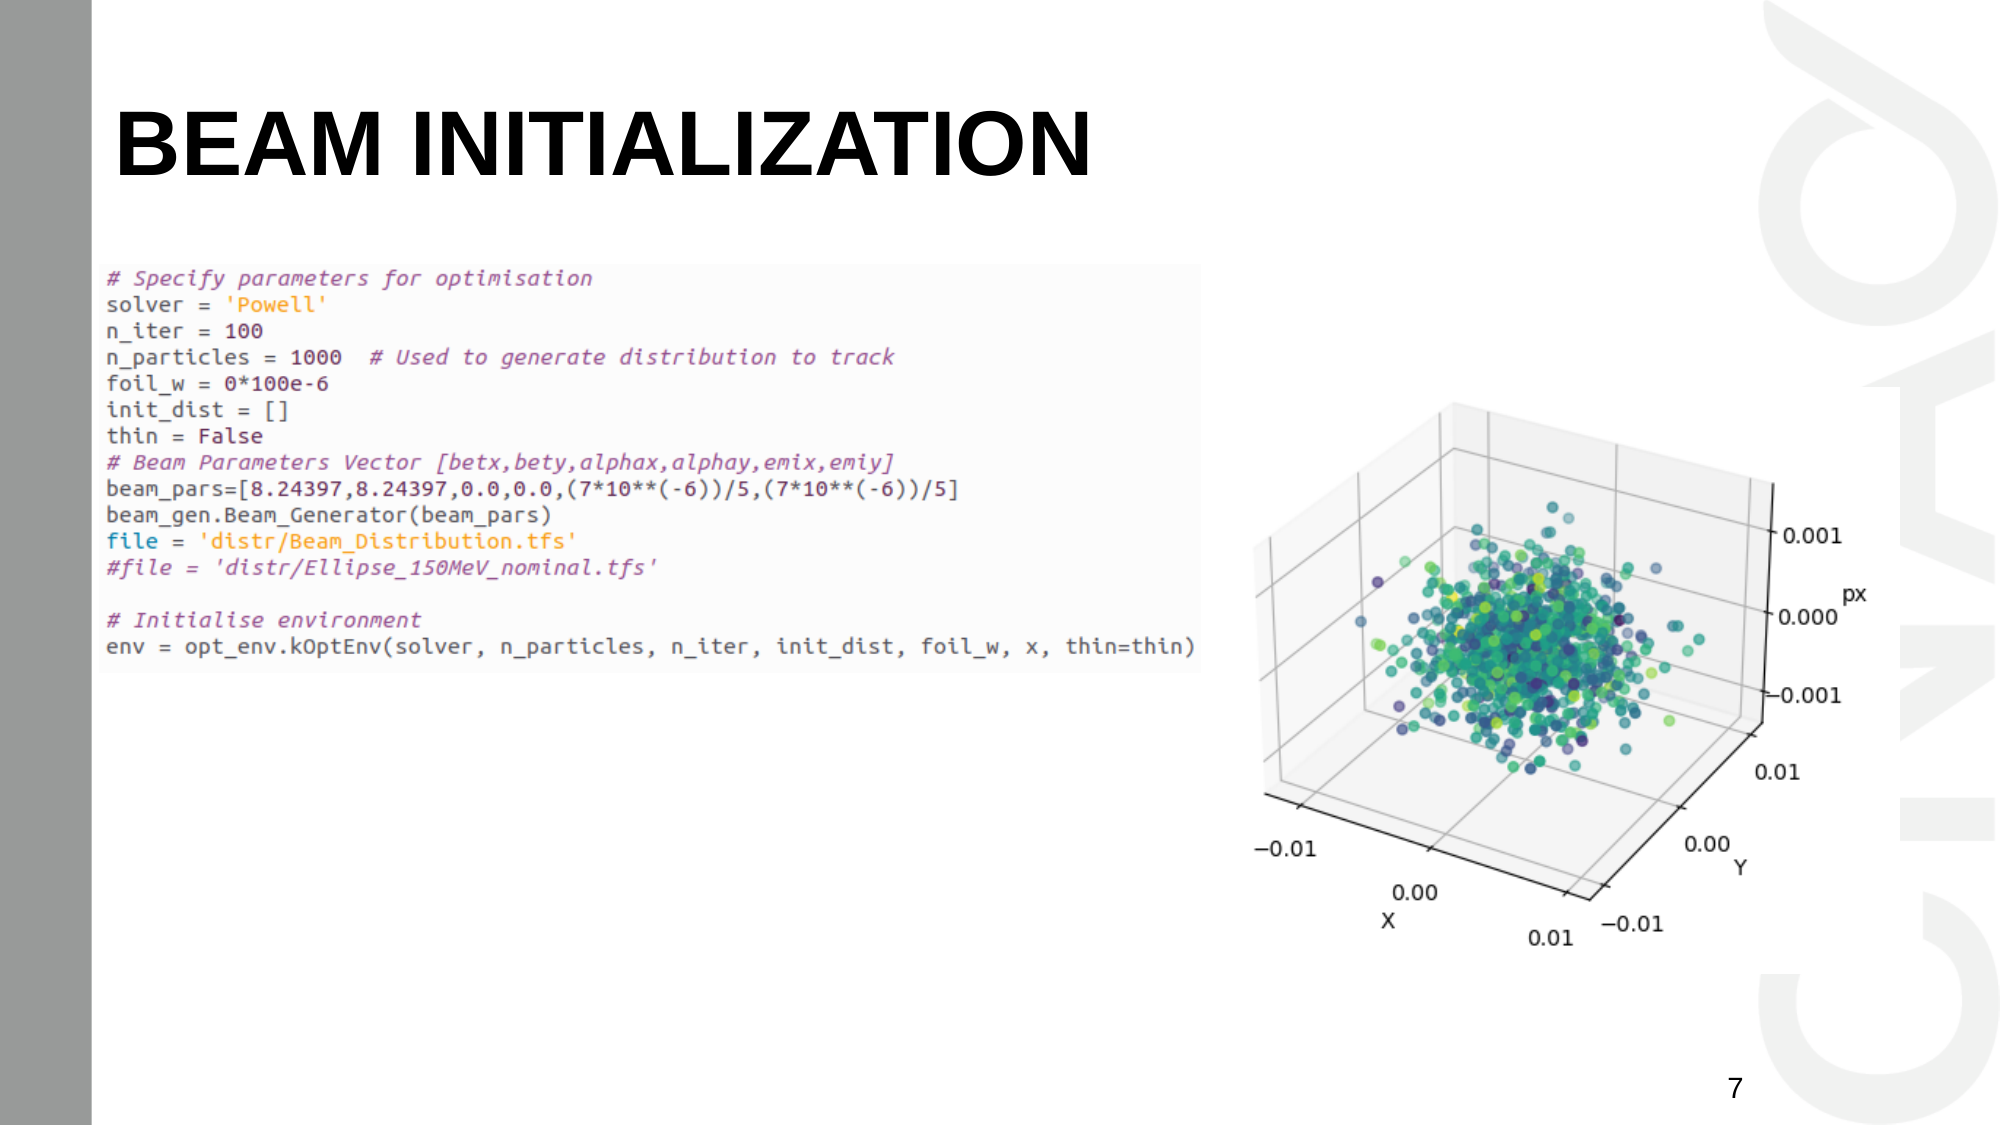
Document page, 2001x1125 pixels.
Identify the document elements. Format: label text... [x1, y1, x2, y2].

title BEAM INITIALIZATION [99, 45, 1900, 233]
picture [99, 264, 1201, 673]
picture [1244, 0, 2000, 1125]
